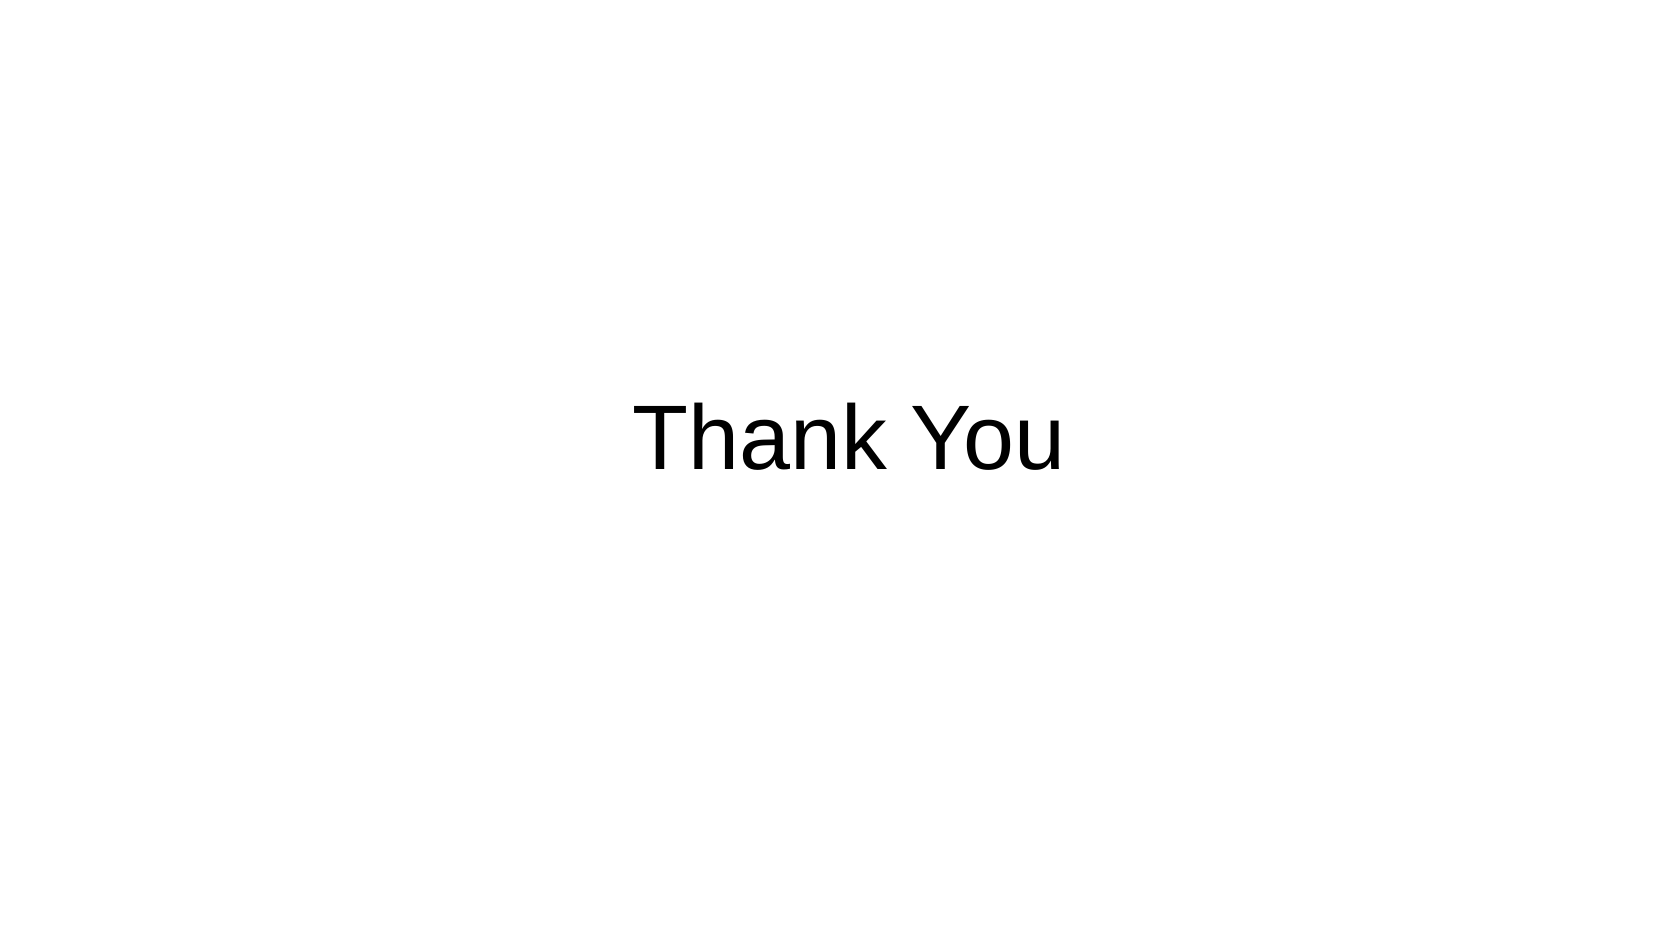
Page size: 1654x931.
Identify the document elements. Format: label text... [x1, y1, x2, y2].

title Thank You [105, 360, 1594, 516]
